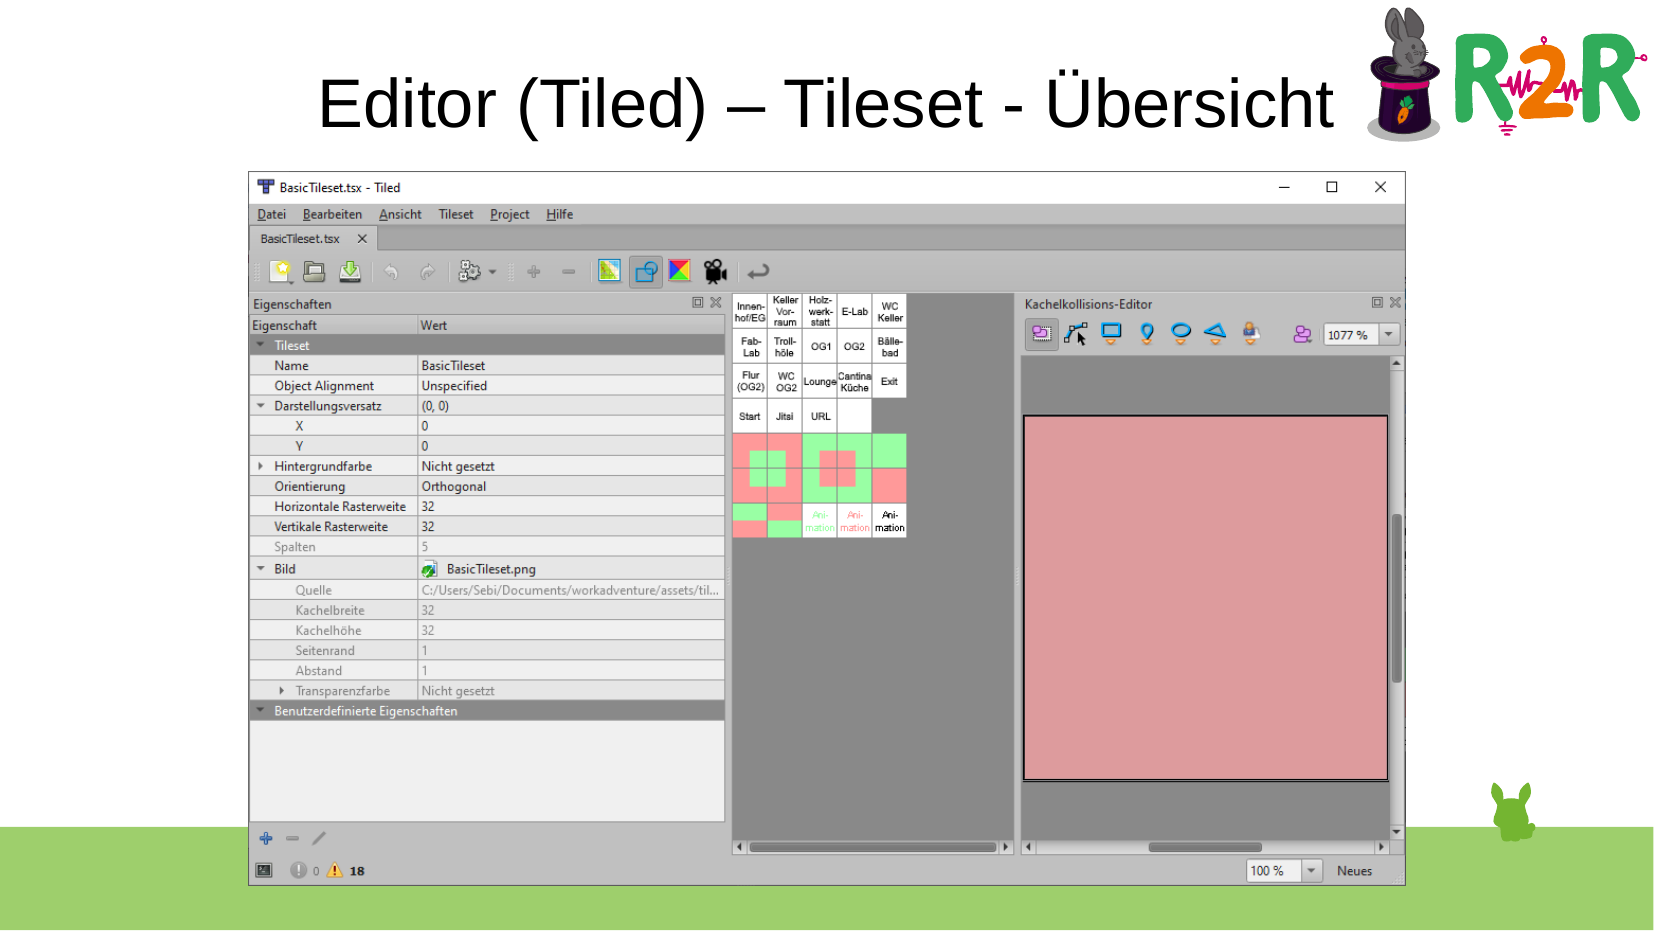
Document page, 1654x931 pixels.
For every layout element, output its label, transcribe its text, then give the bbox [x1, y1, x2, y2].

picture [1358, 0, 1654, 148]
title Editor (Tiled) – Tileset - Übersicht [88, 29, 1565, 178]
picture [248, 171, 1406, 886]
